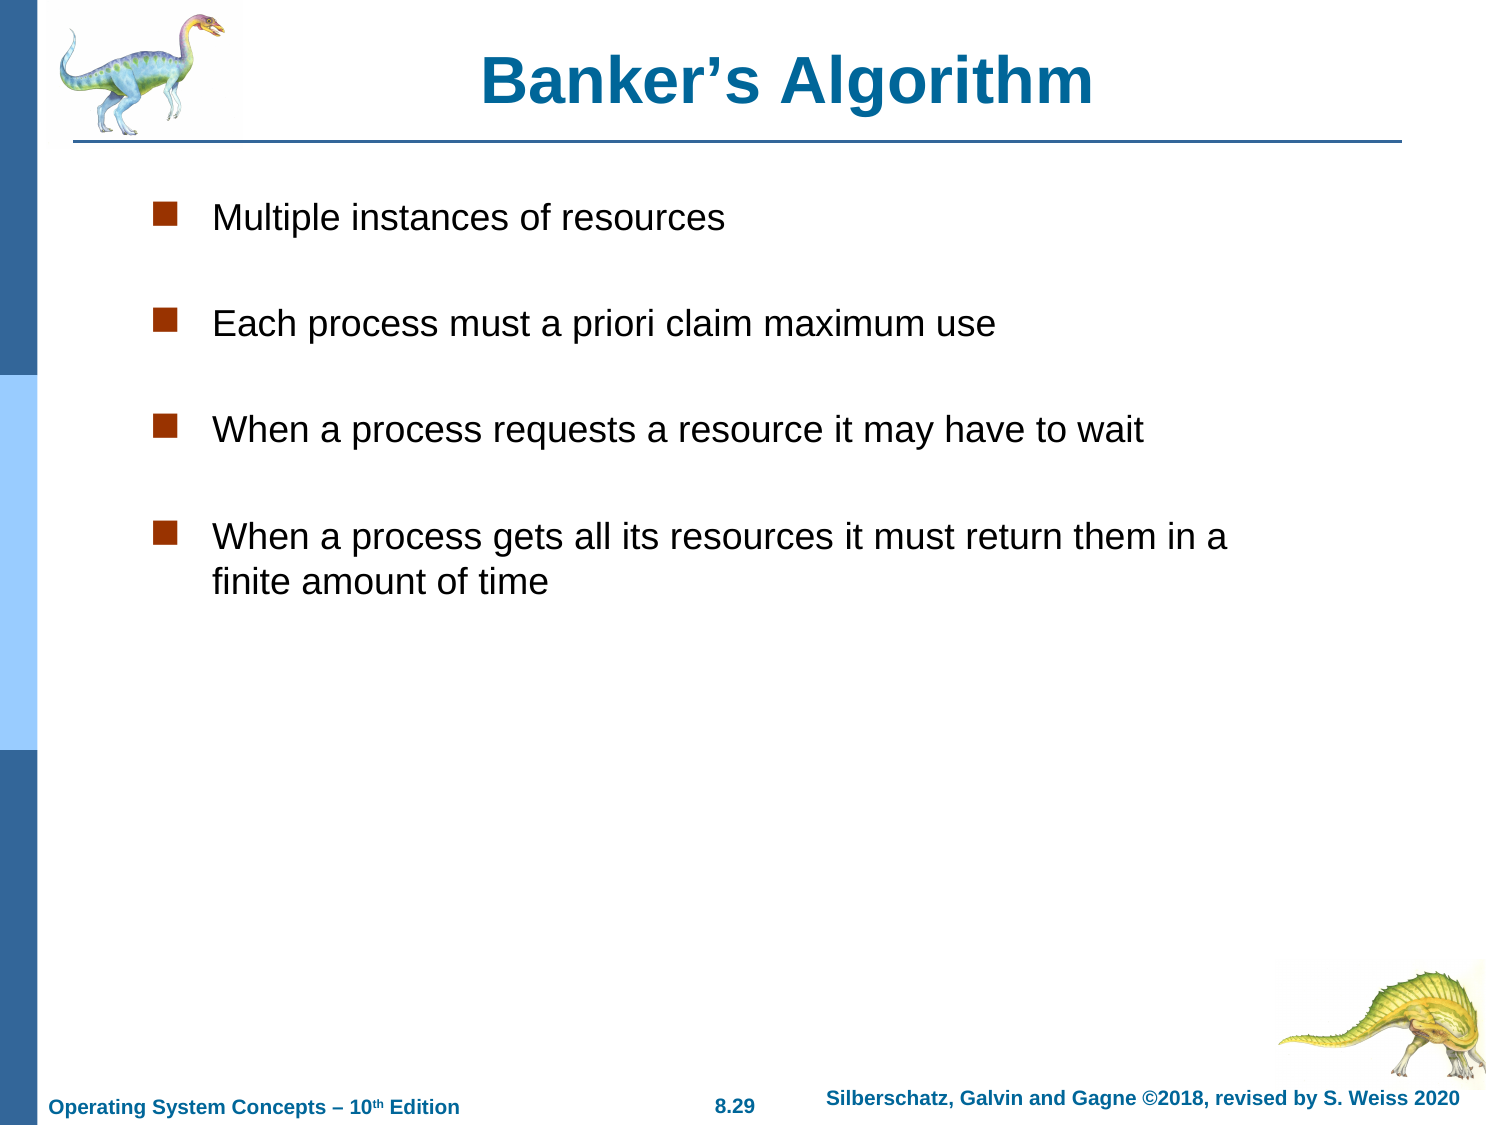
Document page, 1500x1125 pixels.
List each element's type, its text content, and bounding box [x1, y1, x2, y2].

title Banker’s Algorithm [150, 29, 1426, 125]
picture [46, 0, 243, 149]
picture [1275, 959, 1486, 1095]
list Multiple instances of resources Each process must a priori claim maximum use When a process requests a resource it may have to wait When a process gets all its resources it must return them in a finite amount of time [140, 185, 1250, 914]
